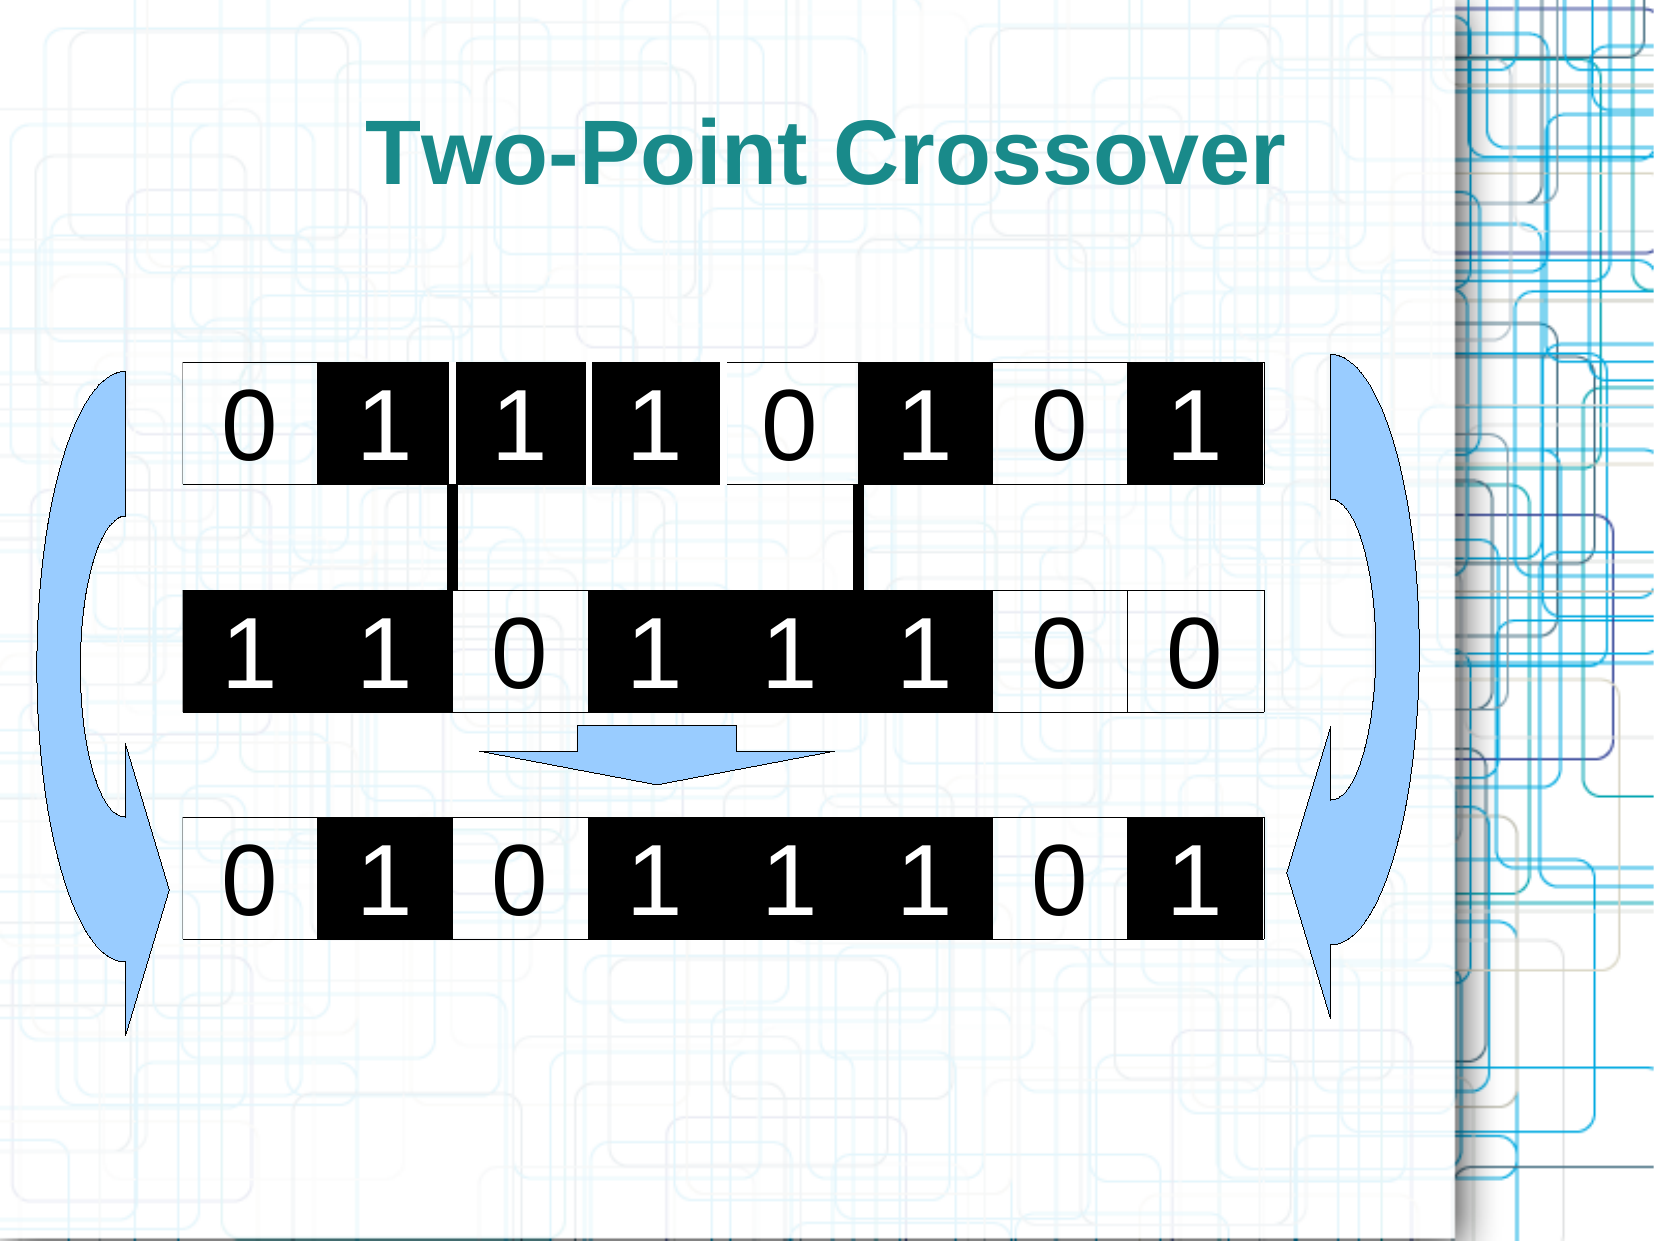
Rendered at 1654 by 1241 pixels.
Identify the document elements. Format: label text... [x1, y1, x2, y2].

text_box [1286, 354, 1420, 1019]
chart [182, 362, 1536, 1061]
text_box [36, 371, 170, 1036]
text_box [479, 725, 835, 785]
title Two-Point Crossover [82, 56, 1571, 250]
picture [0, 0, 1654, 1241]
